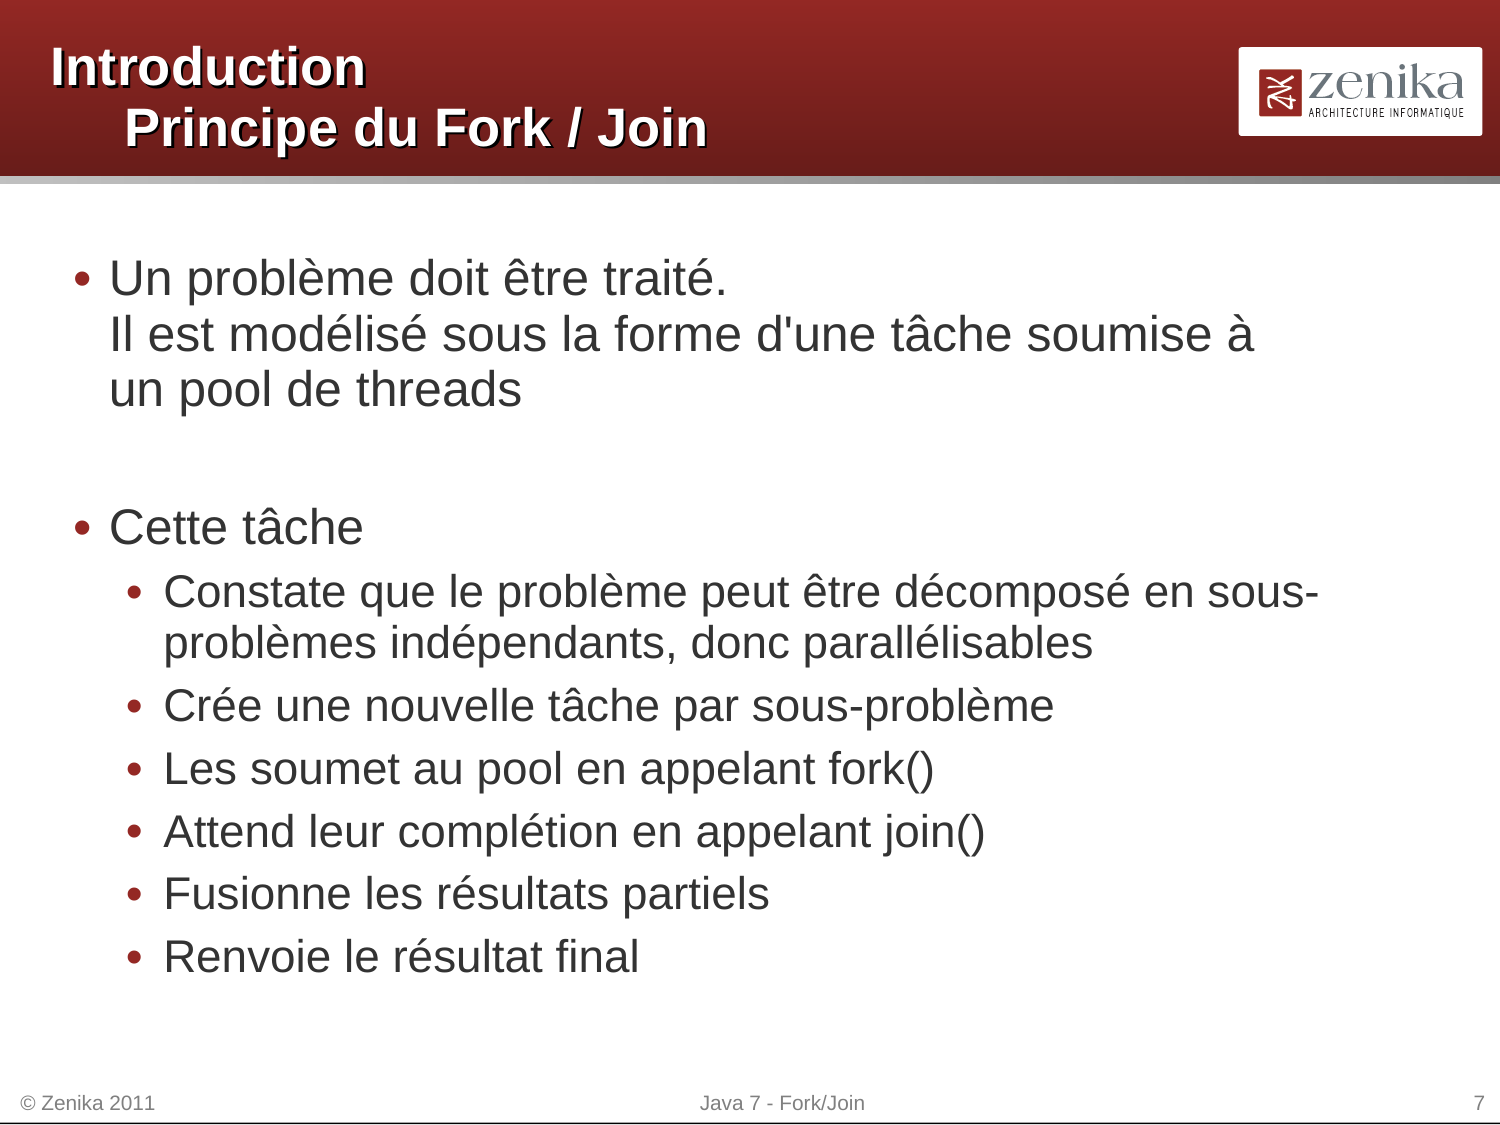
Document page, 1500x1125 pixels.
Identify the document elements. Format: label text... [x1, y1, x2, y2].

picture [1257, 58, 1464, 125]
title Introduction Principe du Fork / Join [50, 15, 1206, 180]
list Un problème doit être traité. Il est modélisé sous la forme d'une tâche soumise à un pool de threads Cette tâche Constate que le problème peut être décomposé en sous-problèmes indépendants, donc parallélisables Crée une nouvelle tâche par sous-problème Les soumet au pool en appelant fork() Attend leur complétion en appelant join() Fusionne les résultats partiels Renvoie le résultat final [50, 249, 1435, 1079]
